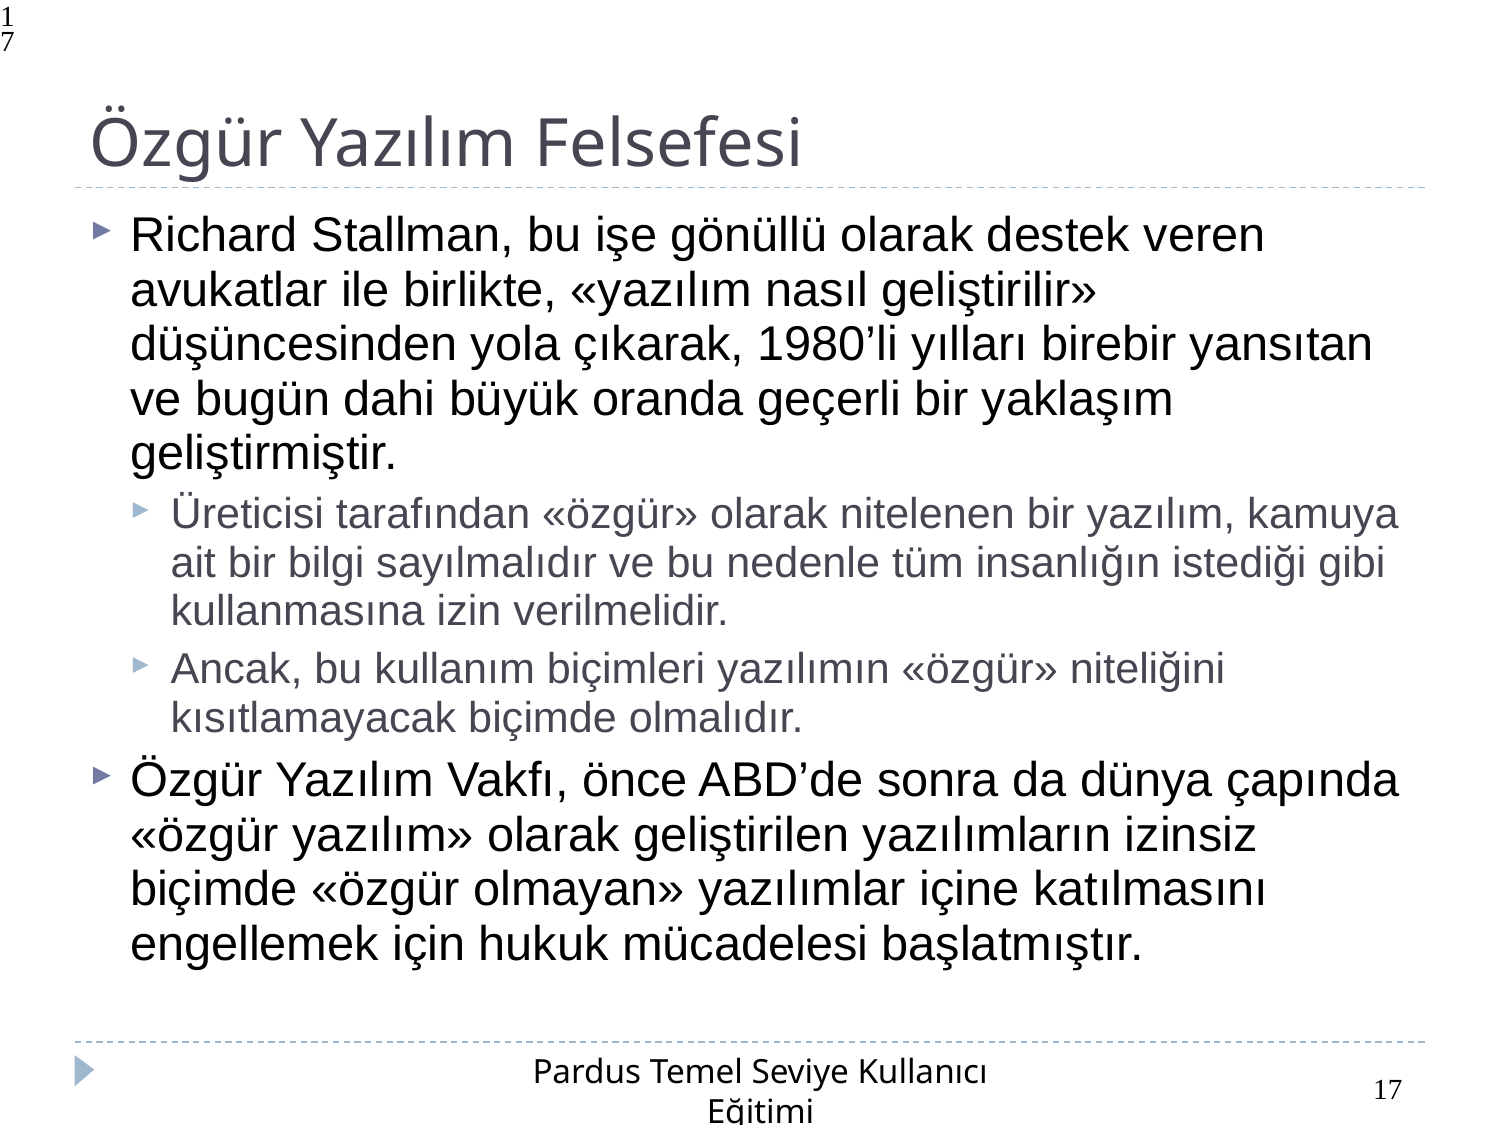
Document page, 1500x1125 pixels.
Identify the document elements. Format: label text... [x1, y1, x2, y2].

list Richard Stallman, bu işe gönüllü olarak destek veren avukatlar ile birlikte, «yazılım nasıl geliştirilir» düşüncesinden yola çıkarak, 1980’li yılları birebir yansıtan ve bugün dahi büyük oranda geçerli bir yaklaşım geliştirmiştir. Üreticisi tarafından «özgür» olarak nitelenen bir yazılım, kamuya ait bir bilgi sayılmalıdır ve bu nedenle tüm insanlığın istediği gibi kullanmasına izin verilmelidir. Ancak, bu kullanım biçimleri yazılımın «özgür» niteliğini kısıtlamayacak biçimde olmalıdır. Özgür Yazılım Vakfı, önce ABD’de sonra da dünya çapında «özgür yazılım» olarak geliştirilen yazılımların izinsiz biçimde «özgür olmayan» yazılımlar içine katılmasını engellemek için hukuk mücadelesi başlatmıştır. [75, 200, 1425, 1010]
title Özgür Yazılım Felsefesi [75, 24, 1425, 188]
